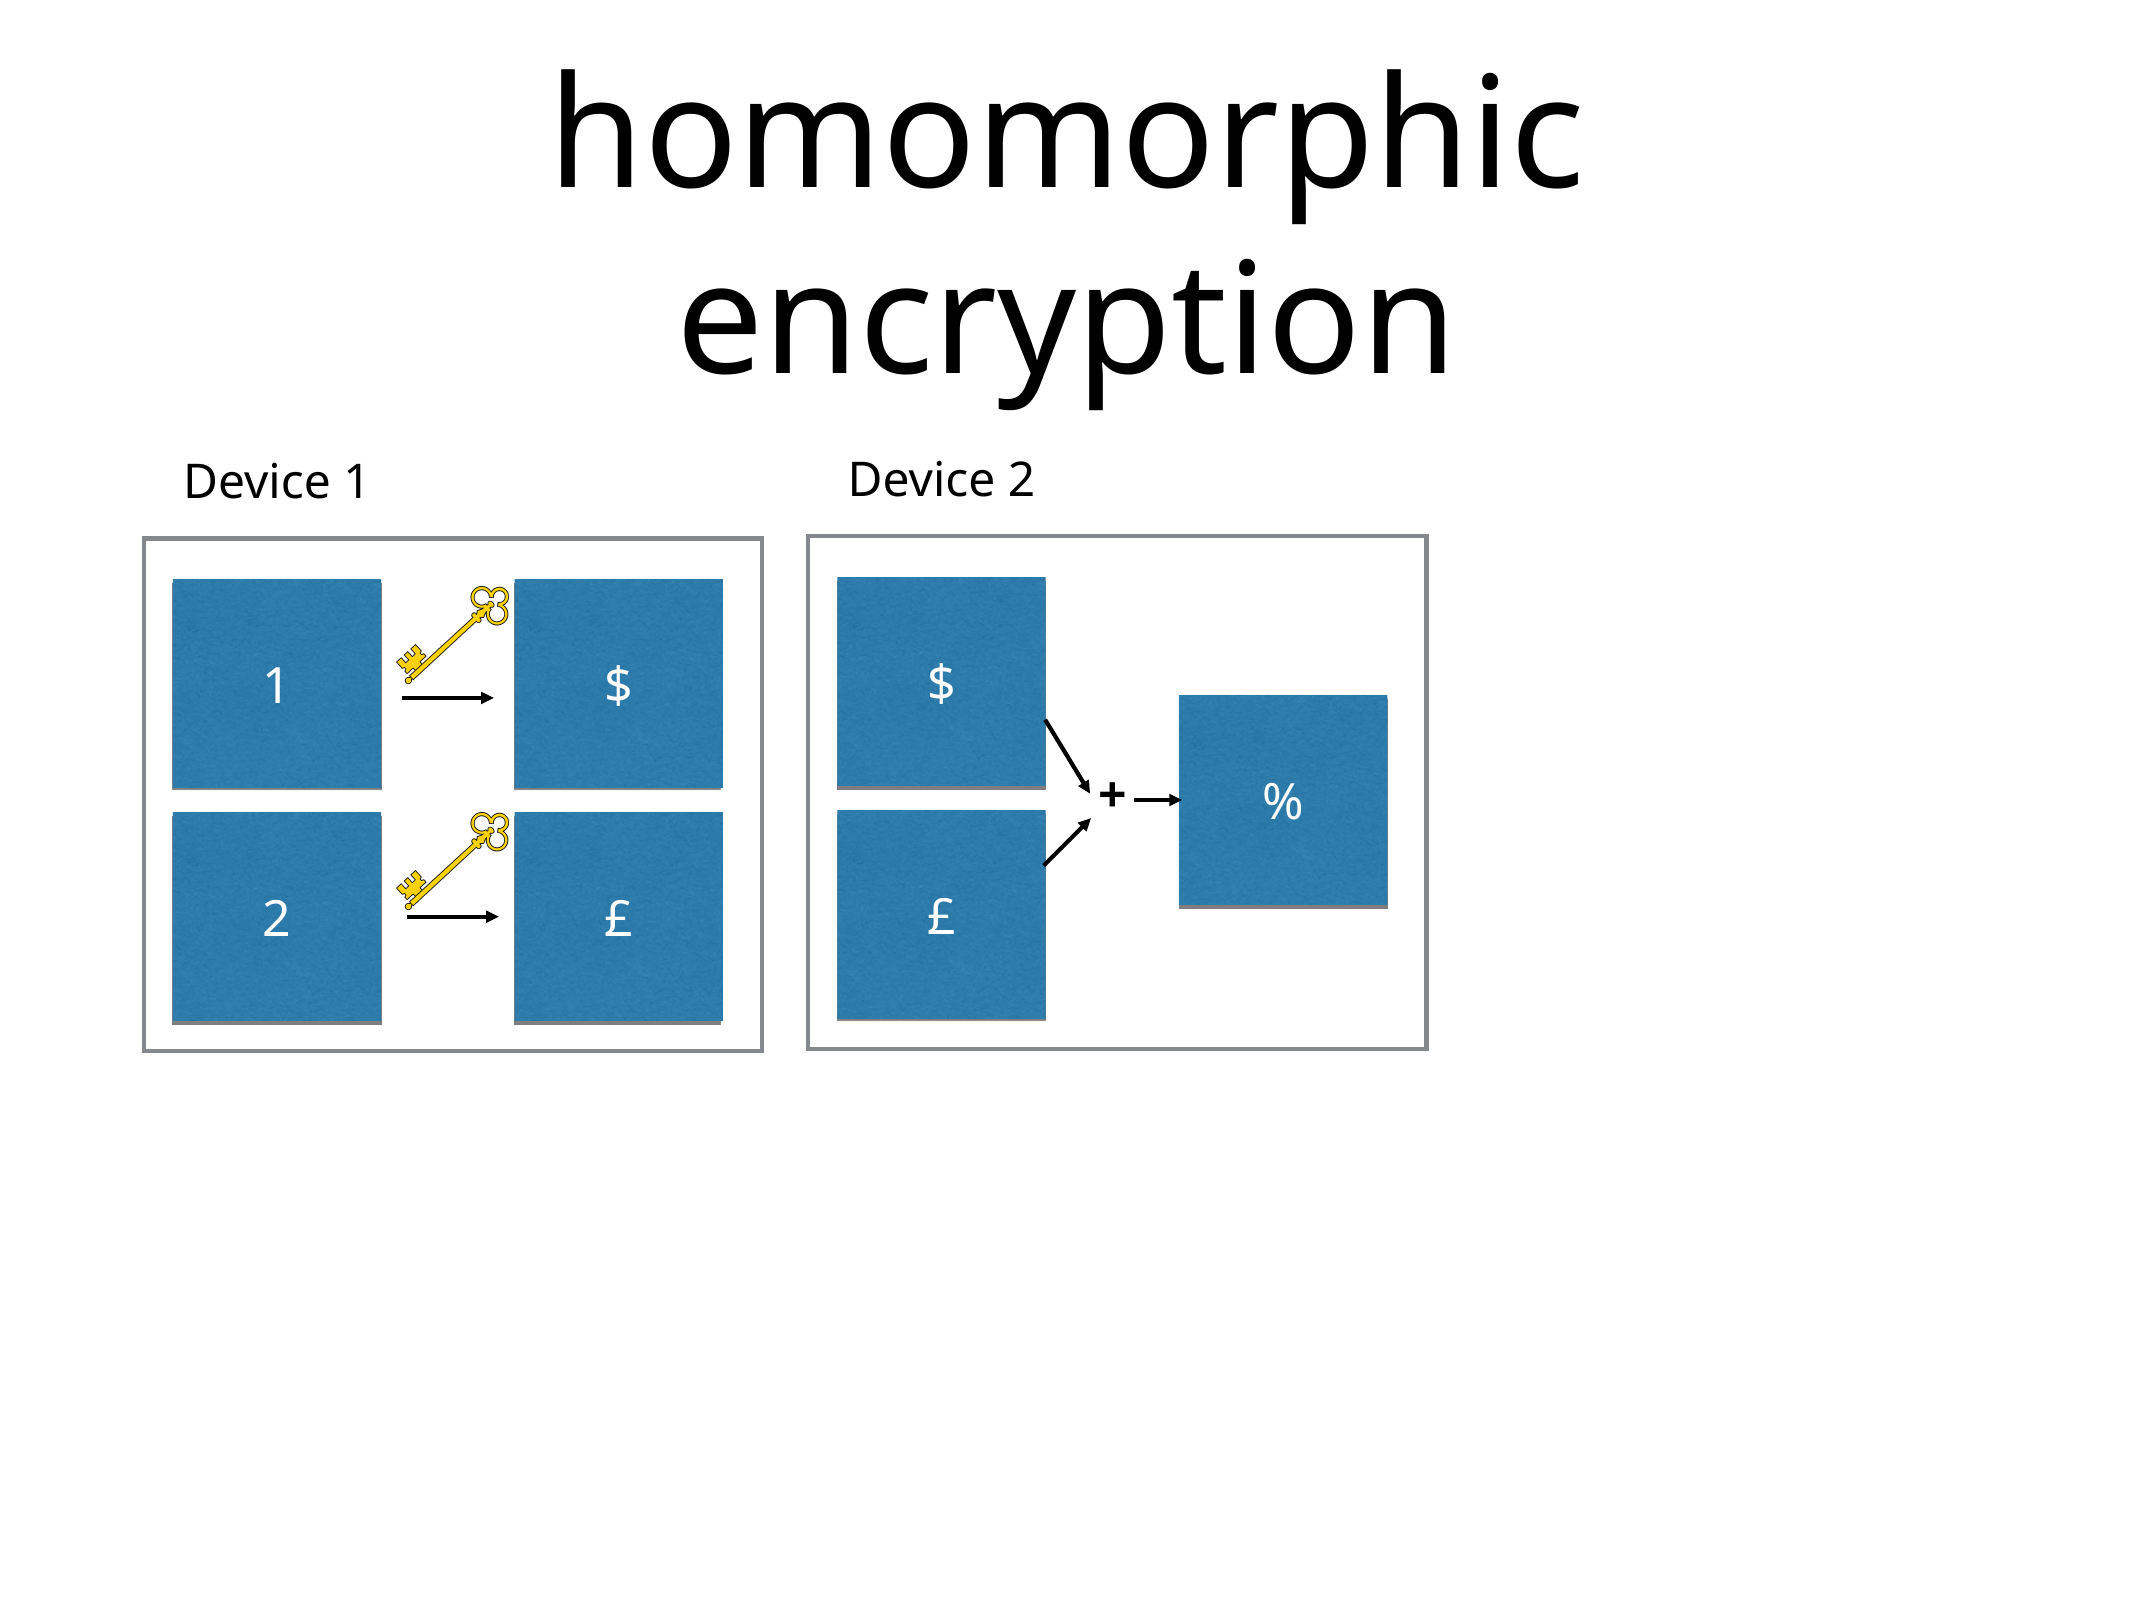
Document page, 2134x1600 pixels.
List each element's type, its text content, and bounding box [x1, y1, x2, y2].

text_box + [1089, 754, 1136, 832]
text_box 1 [172, 579, 382, 788]
text_box £ [514, 812, 723, 1021]
text_box £ [837, 810, 1046, 1019]
text_box 2 [172, 812, 382, 1021]
text_box Device 1 [174, 441, 380, 517]
title homomorphic encryption [156, 41, 1978, 396]
picture [382, 586, 509, 684]
text_box $ [514, 579, 723, 788]
text_box Device 2 [839, 439, 1045, 515]
picture [382, 812, 509, 910]
text_box % [1179, 695, 1388, 905]
text_box $ [837, 577, 1046, 786]
